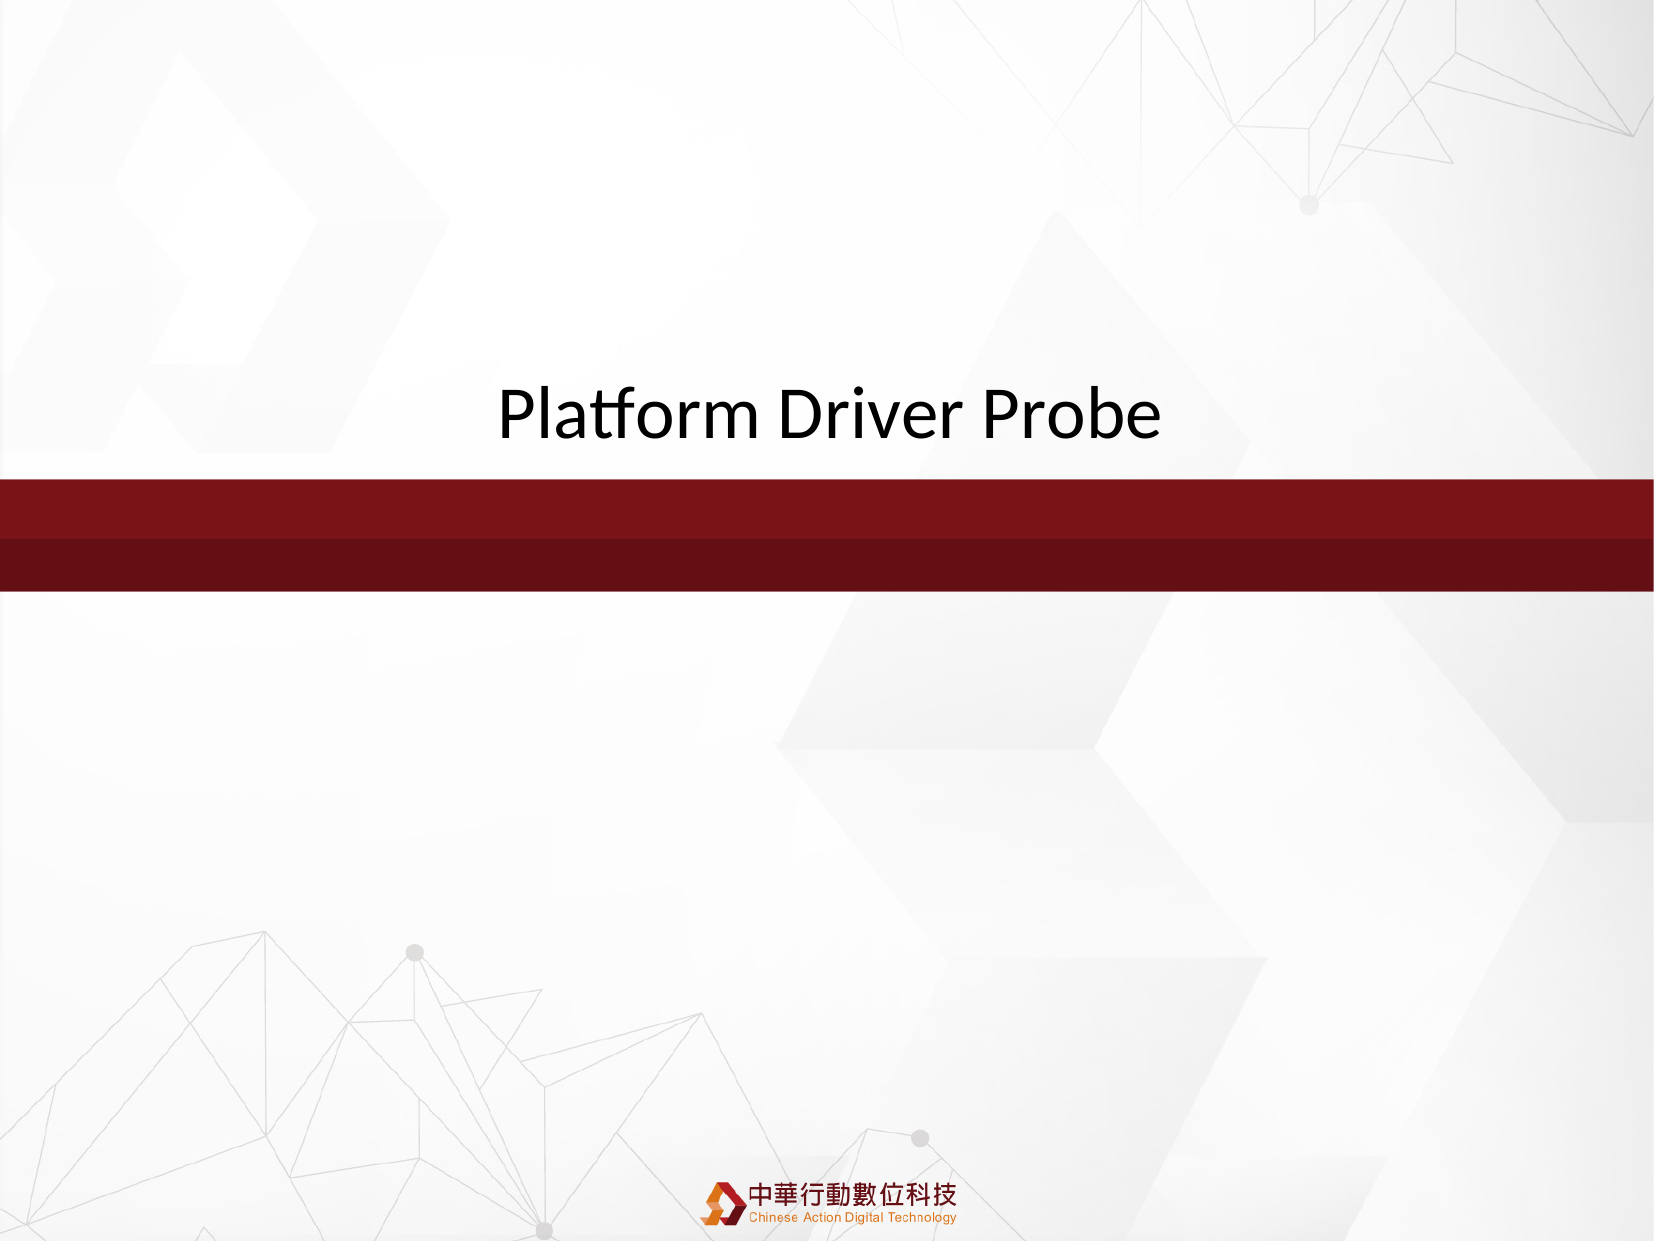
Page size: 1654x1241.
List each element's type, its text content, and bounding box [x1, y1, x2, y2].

picture [0, 0, 1654, 1241]
title Platform Driver Probe [86, 315, 1575, 523]
